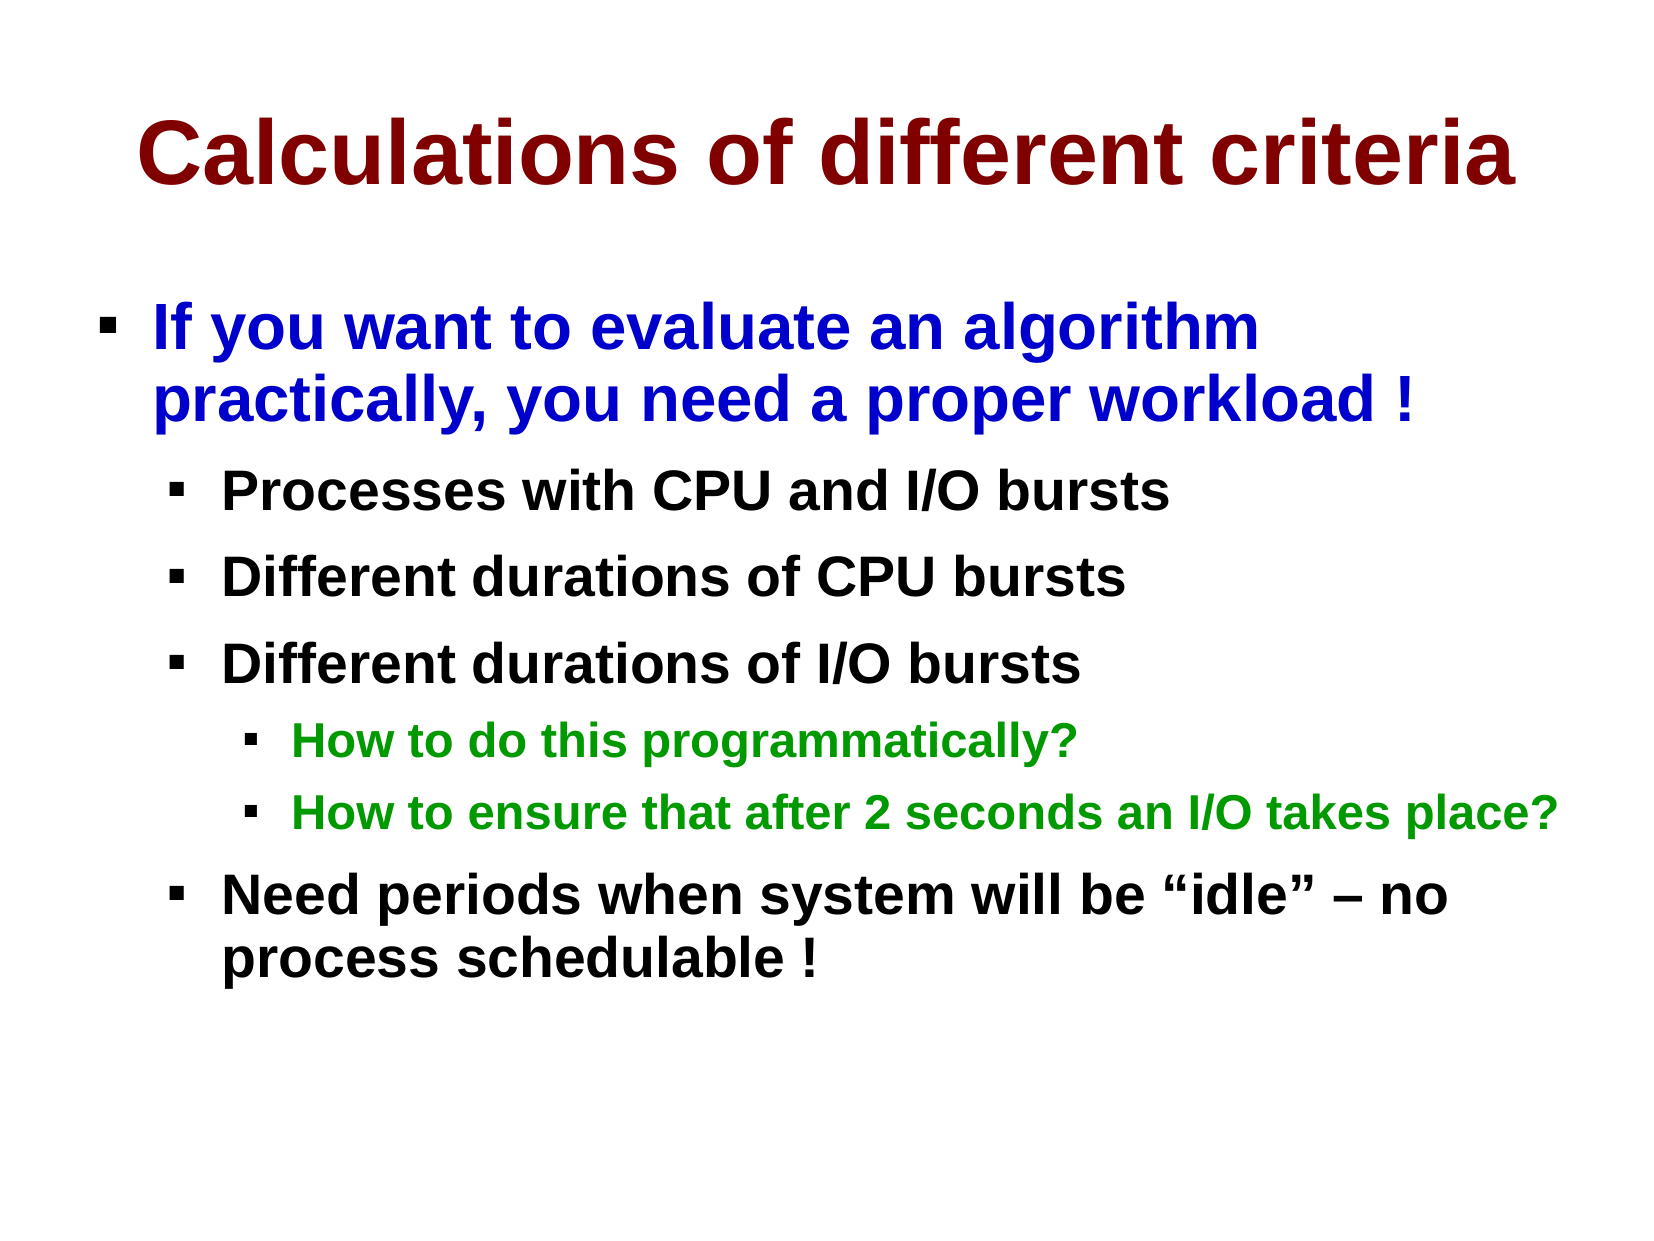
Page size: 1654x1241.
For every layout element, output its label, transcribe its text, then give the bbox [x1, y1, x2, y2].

list If you want to evaluate an algorithm practically, you need a proper workload ! Processes with CPU and I/O bursts Different durations of CPU bursts Different durations of I/O bursts How to do this programmatically? How to ensure that after 2 seconds an I/O takes place? Need periods when system will be “idle” – no process schedulable ! [82, 290, 1571, 1010]
title Calculations of different criteria [82, 49, 1571, 257]
